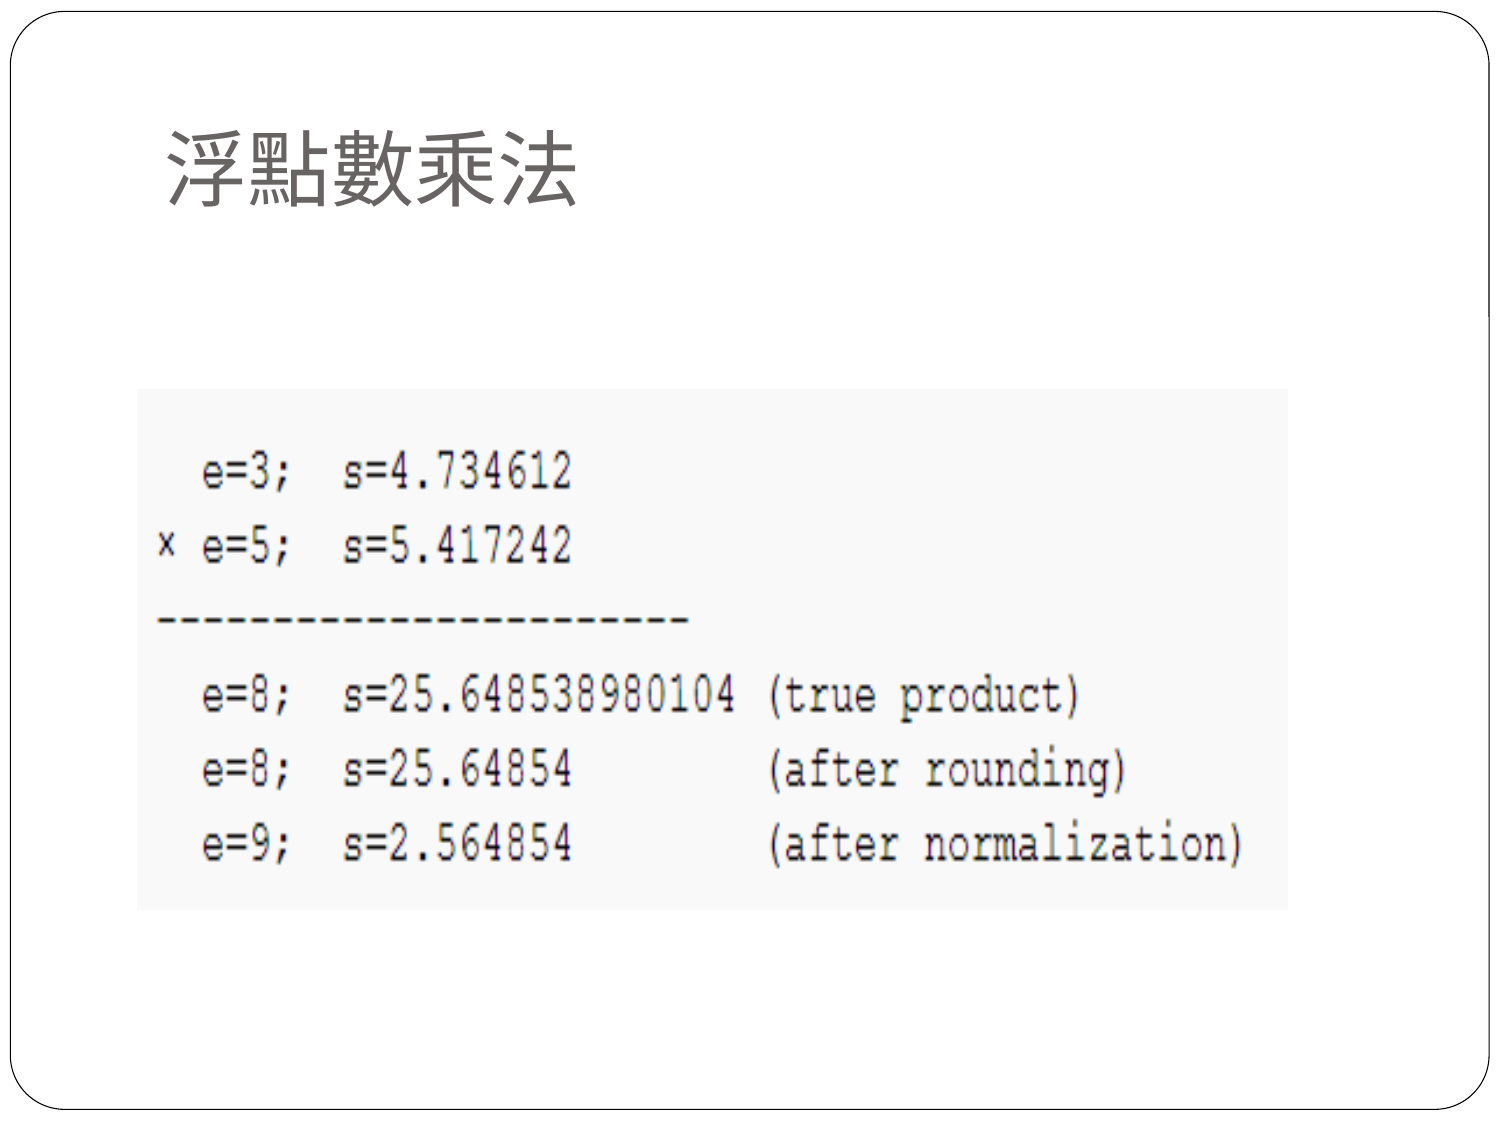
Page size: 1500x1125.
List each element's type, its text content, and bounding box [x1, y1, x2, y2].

title 浮點數乘法 [150, 9, 1426, 233]
picture [137, 389, 1288, 910]
